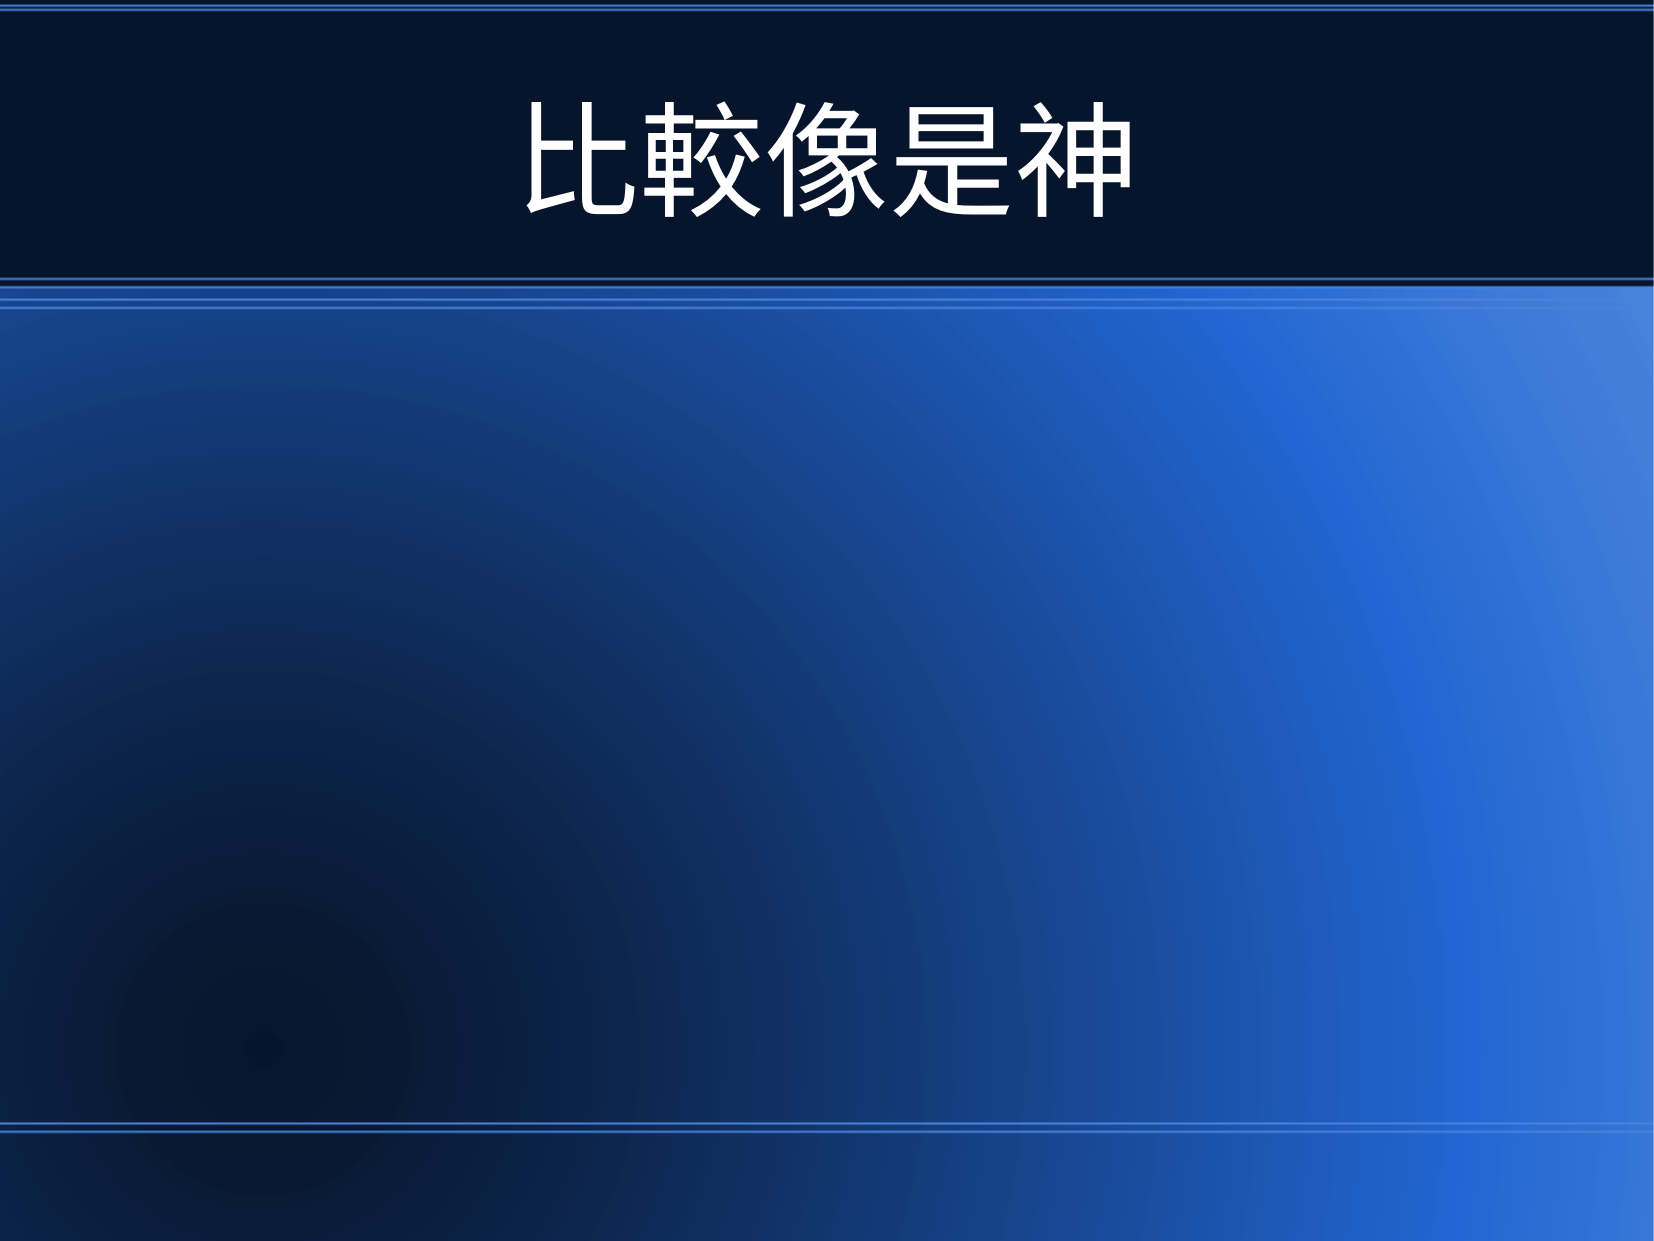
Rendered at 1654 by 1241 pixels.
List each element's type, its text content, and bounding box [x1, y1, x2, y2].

picture [0, 0, 1654, 1241]
title 比較像是神 [82, 49, 1571, 257]
